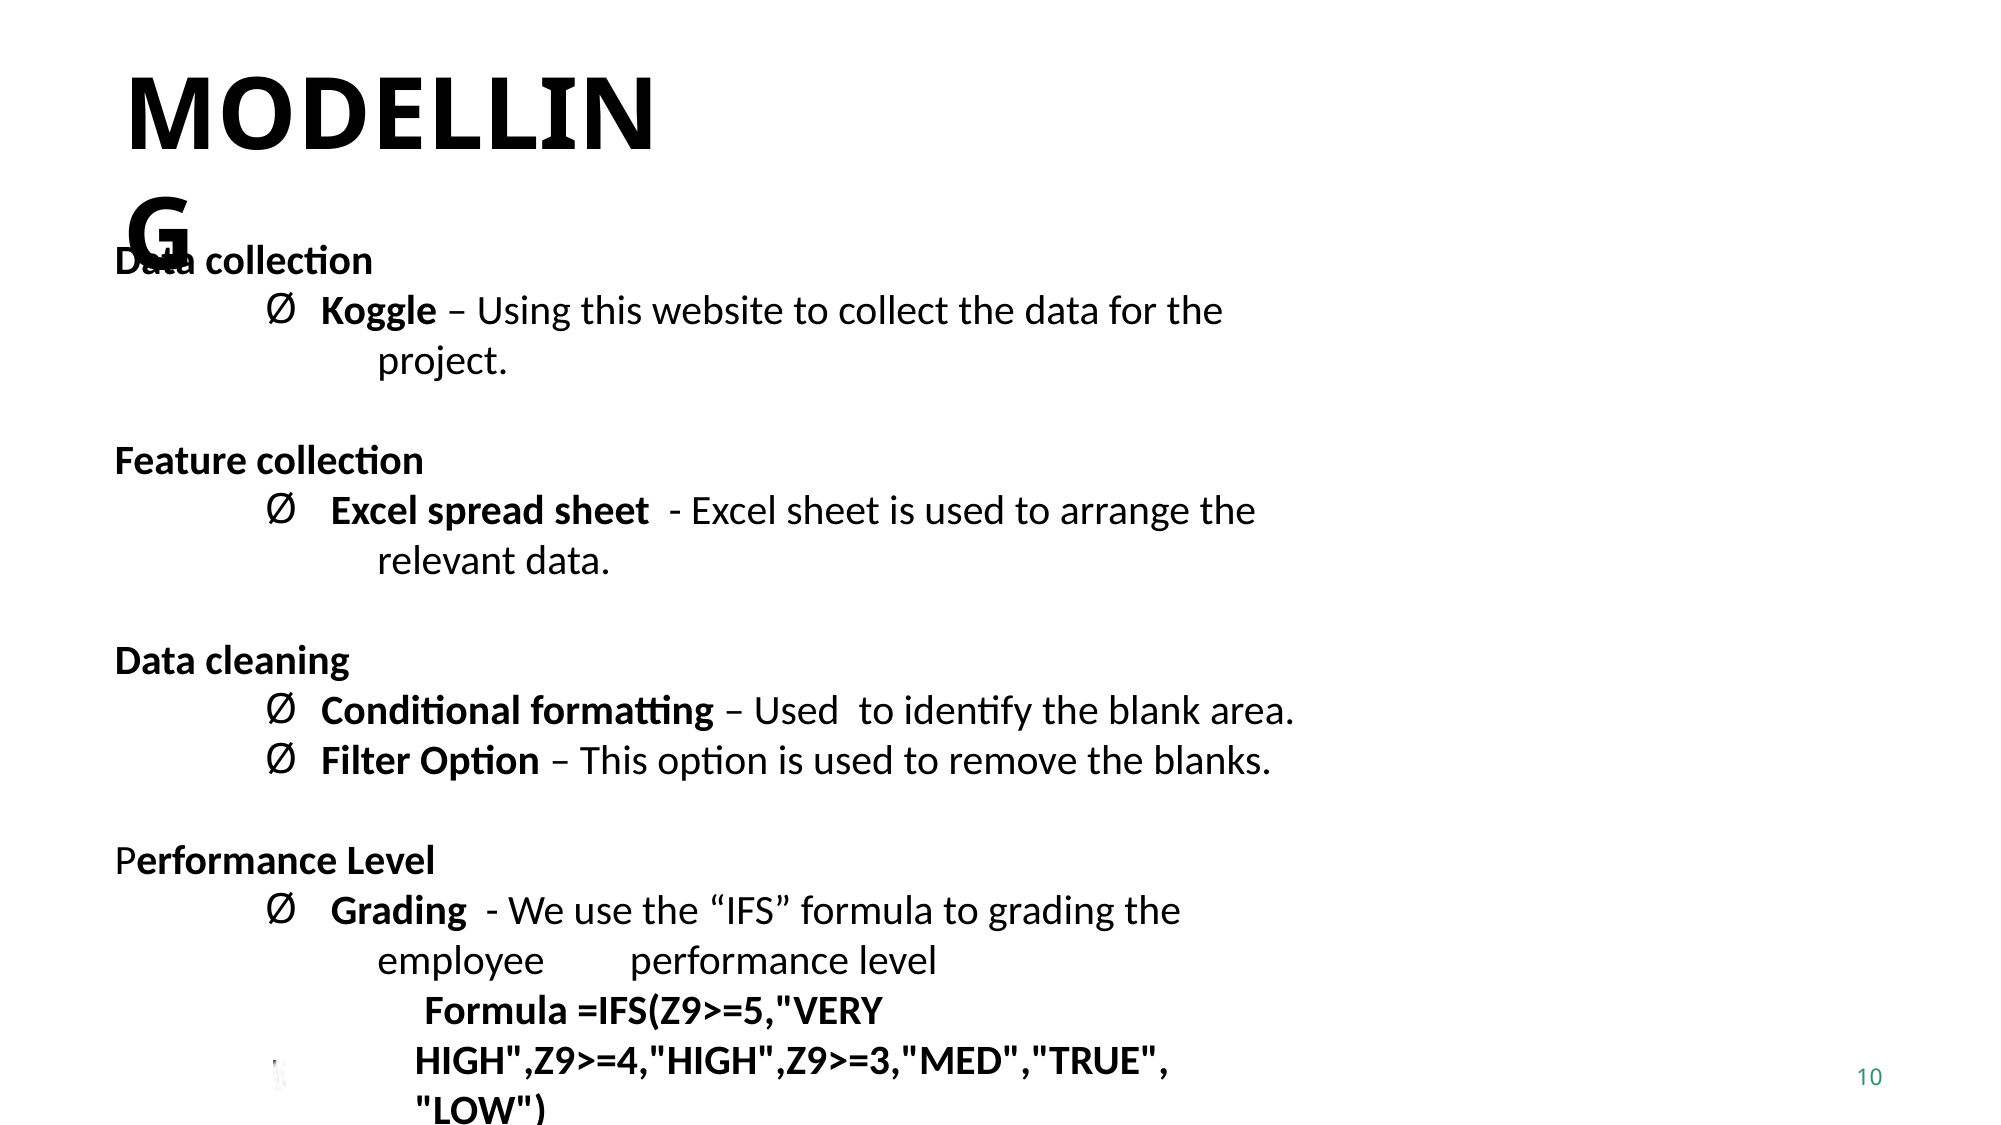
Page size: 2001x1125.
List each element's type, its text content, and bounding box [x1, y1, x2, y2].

text_box 10 [1849, 1061, 1888, 1094]
text_box Data collection Koggle – Using this website to collect the data for the project. Feature collection Excel spread sheet - Excel sheet is used to arrange the relevant data. Data cleaning Conditional formatting – Used to identify the blank area. Filter Option – This option is used to remove the blanks. Performance Level Grading - We use the “IFS” formula to grading the employee performance level Formula =IFS(Z9>=5,"VERY HIGH",Z9>=4,"HIGH",Z9>=3,"MED","TRUE", "LOW") [99, 224, 1317, 1125]
text_box MODELLING [121, 47, 664, 173]
